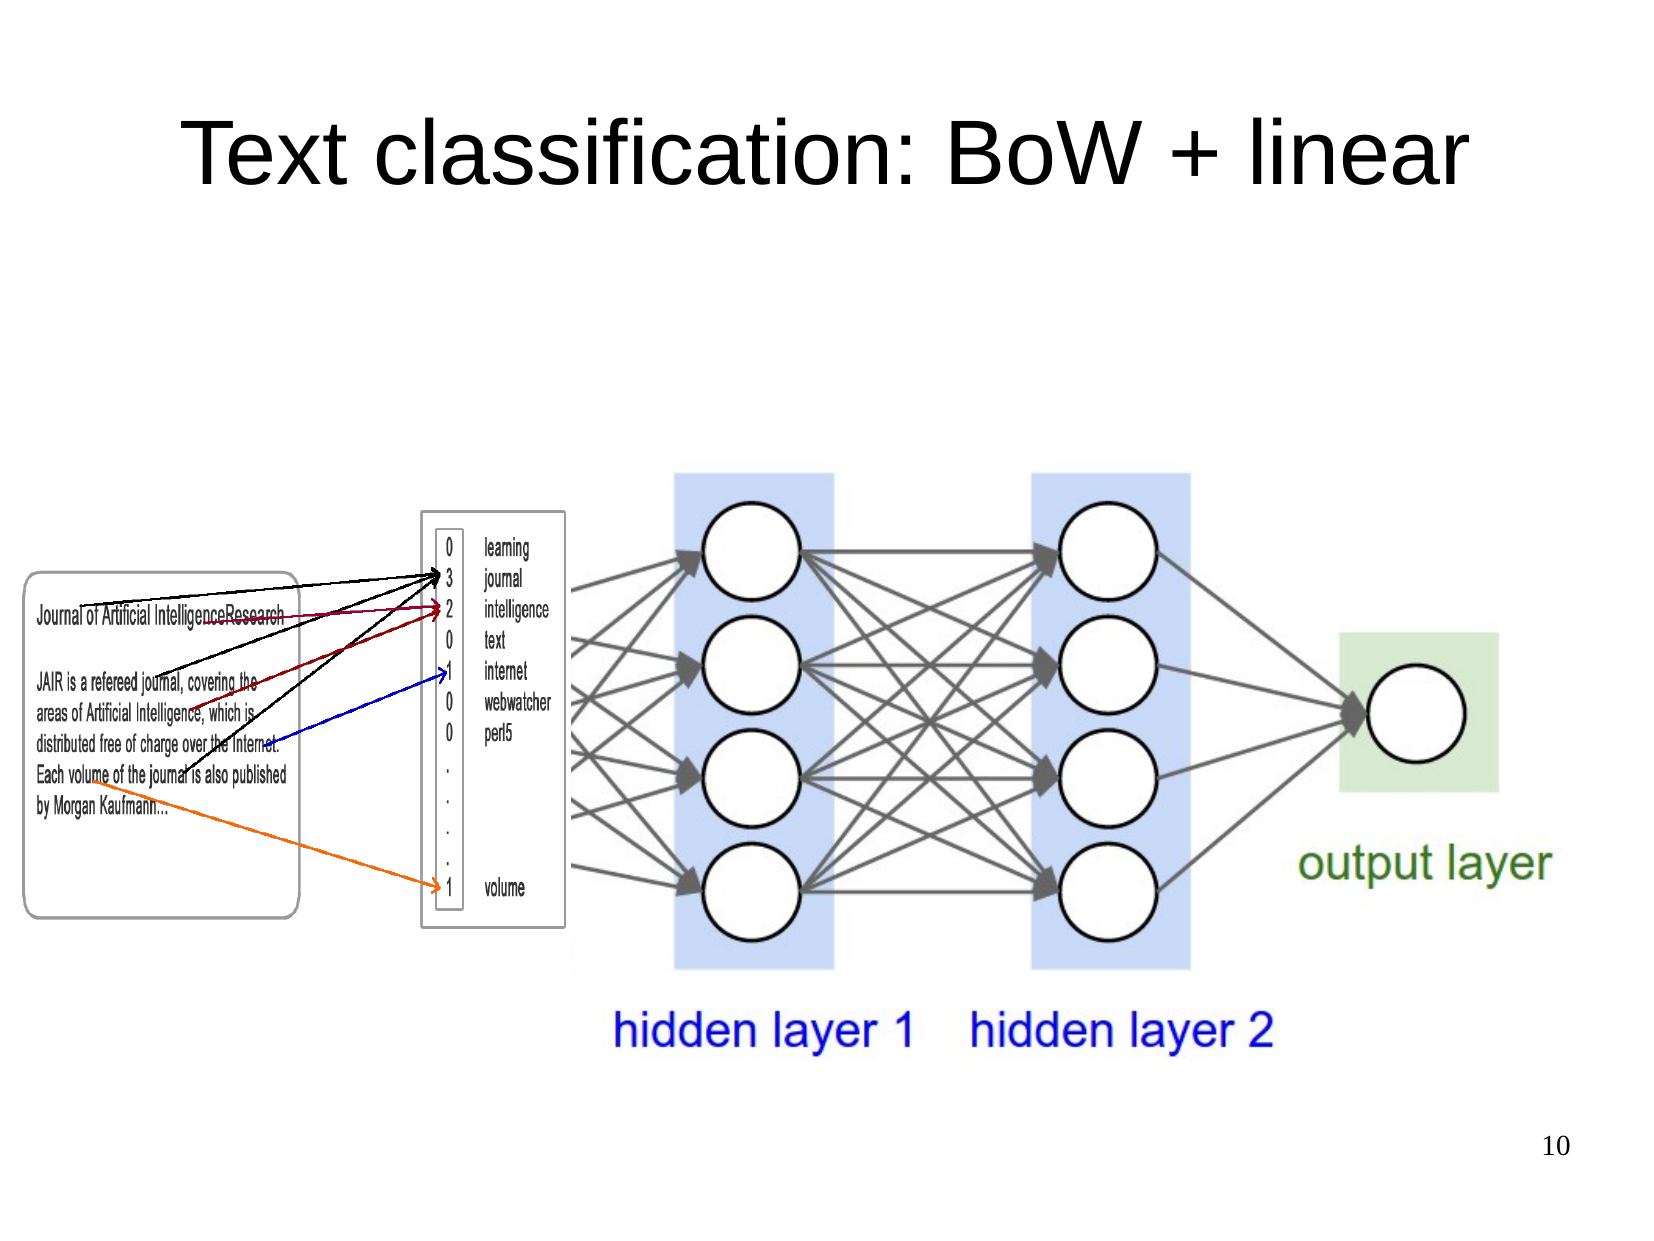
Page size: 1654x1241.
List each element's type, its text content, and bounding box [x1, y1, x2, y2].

picture [325, 459, 1562, 1066]
title Text classification: BoW + linear [82, 49, 1571, 257]
picture [21, 508, 567, 930]
text_box [5, 439, 571, 1025]
